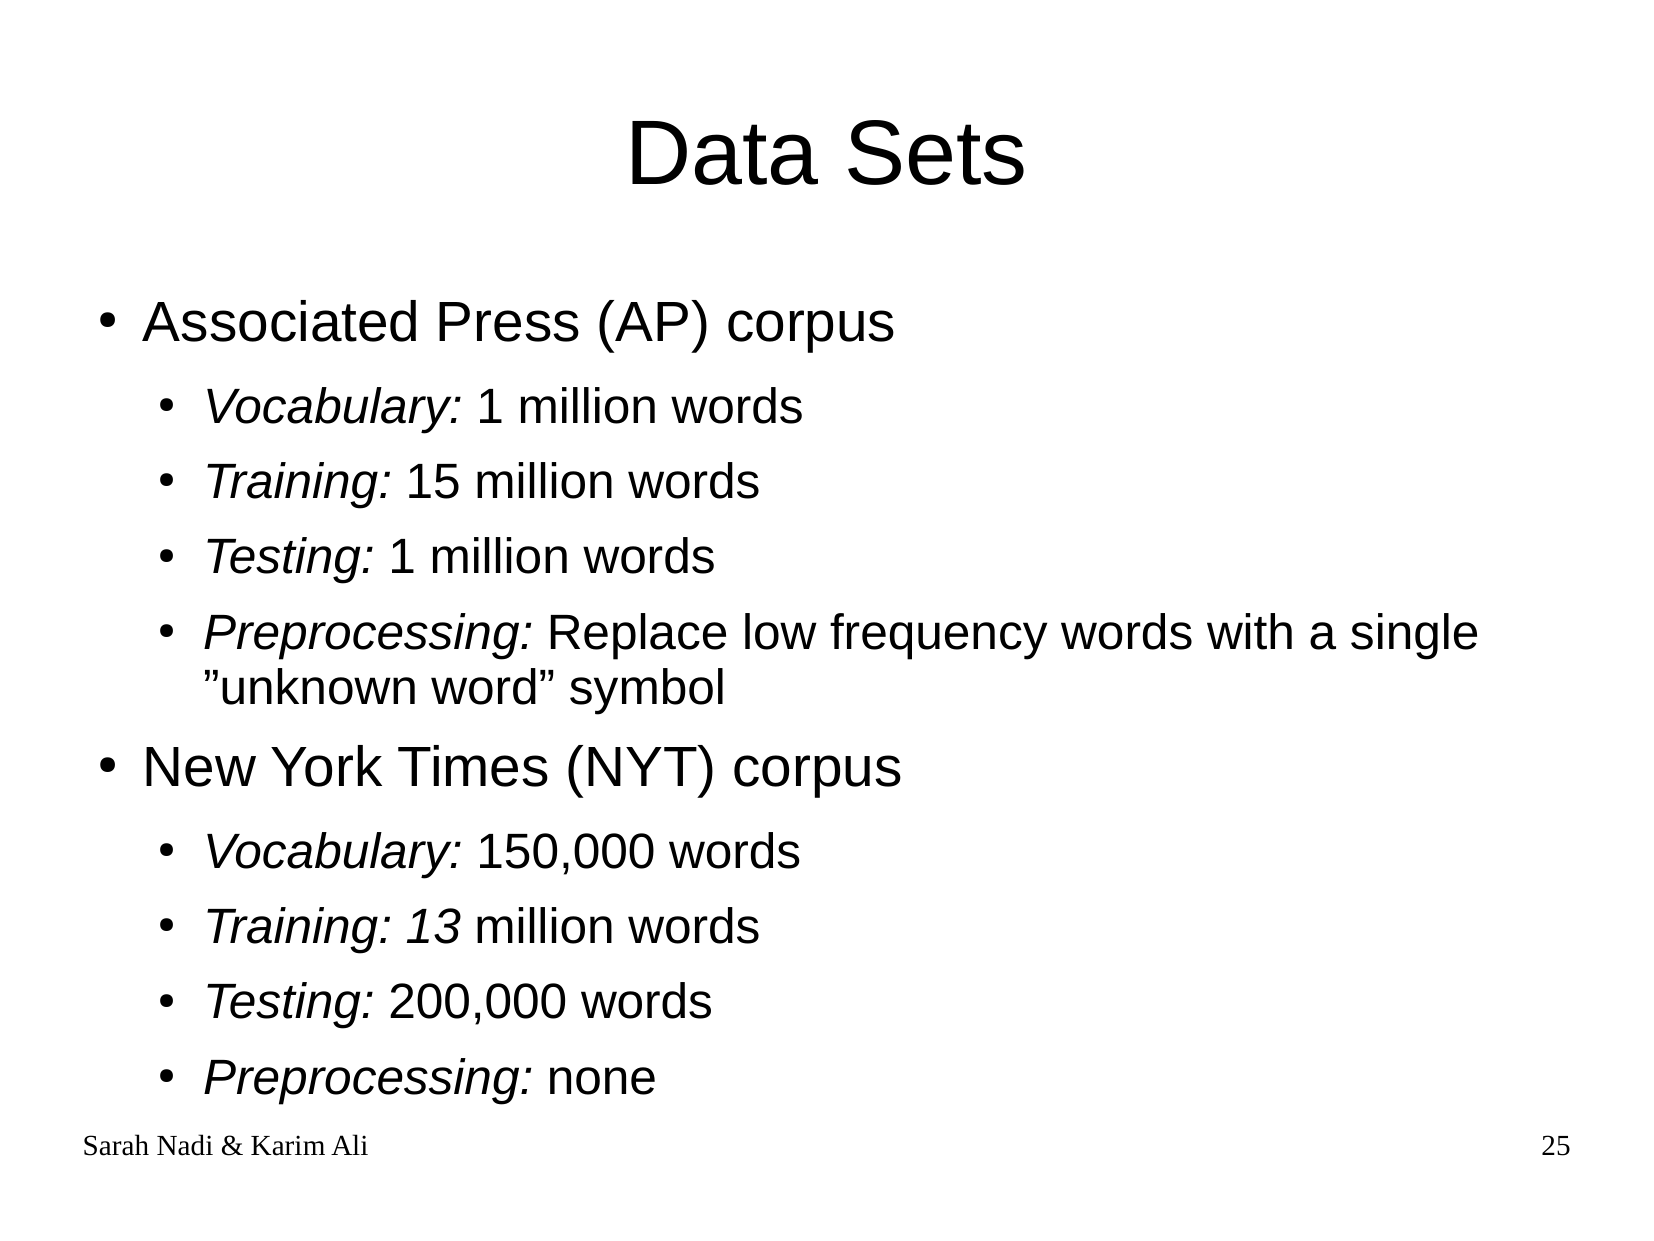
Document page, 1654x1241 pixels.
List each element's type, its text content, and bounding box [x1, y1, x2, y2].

list Associated Press (AP) corpus Vocabulary: 1 million words Training: 15 million words Testing: 1 million words Preprocessing: Replace low frequency words with a single ”unknown word” symbol New York Times (NYT) corpus Vocabulary: 150,000 words Training: 13 million words Testing: 200,000 words Preprocessing: none [82, 290, 1571, 1109]
title Data Sets [82, 56, 1571, 250]
